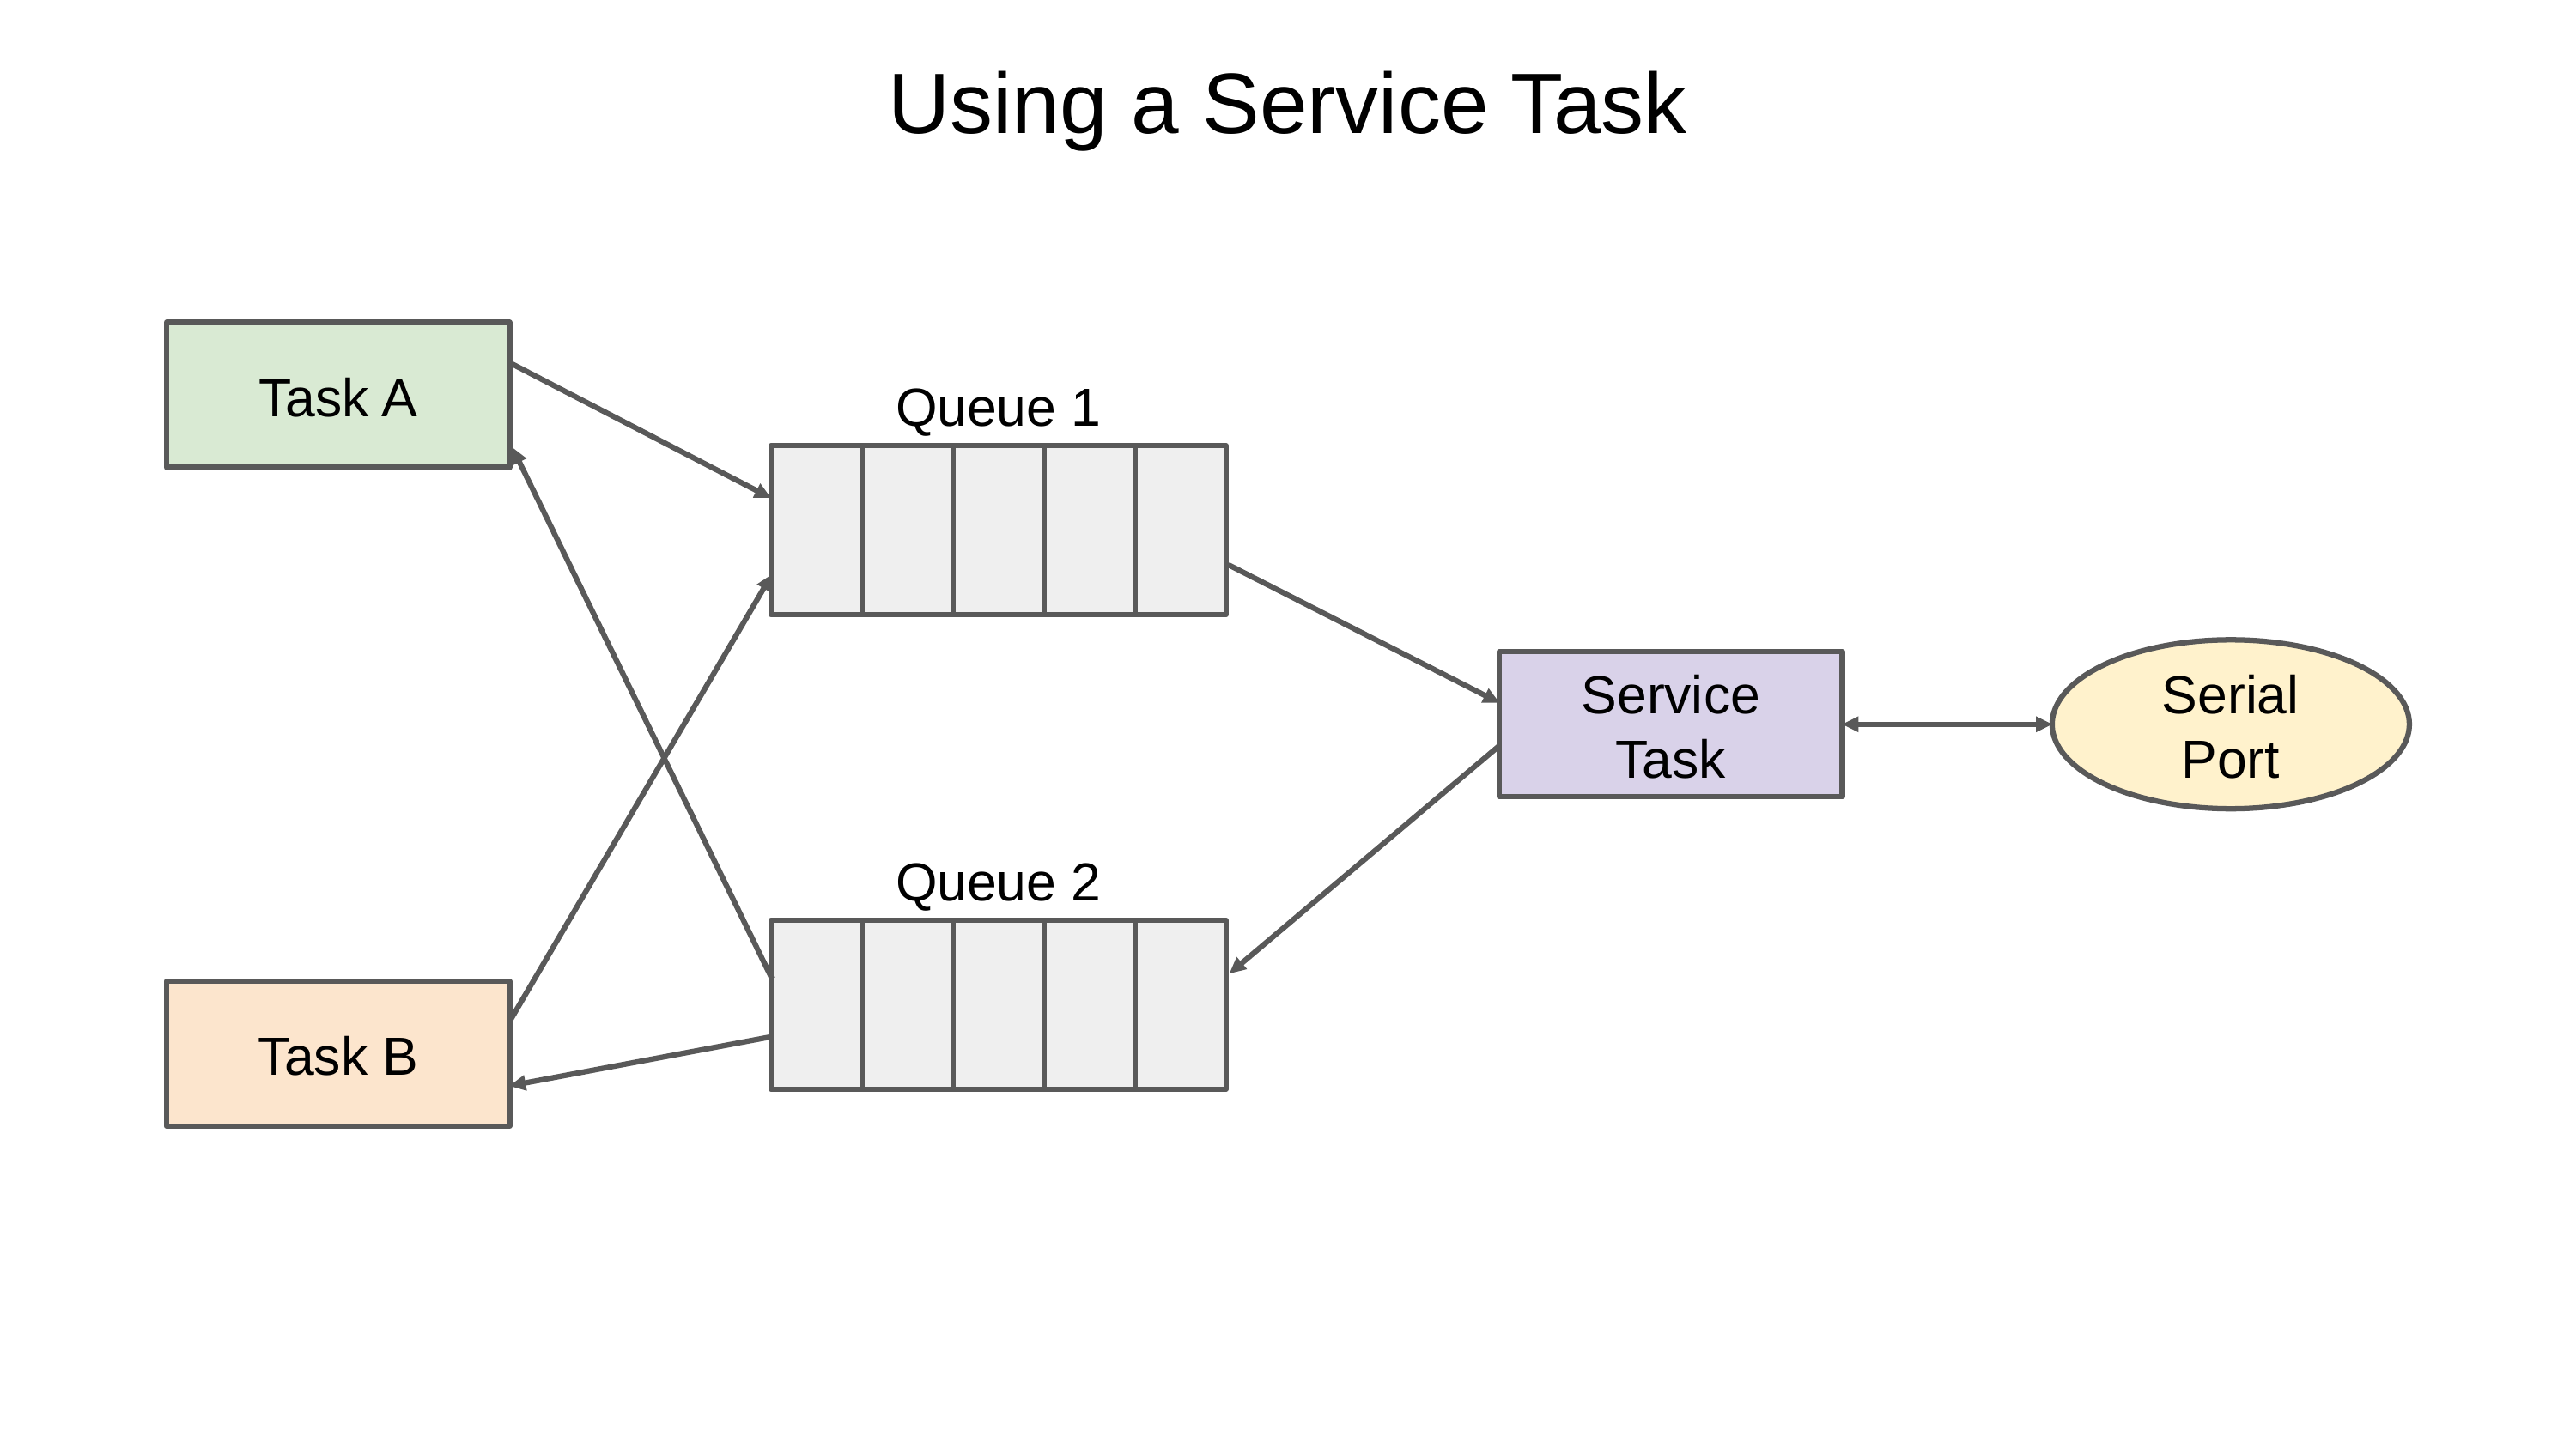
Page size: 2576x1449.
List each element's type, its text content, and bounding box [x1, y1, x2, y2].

text_box Using a Service Task [663, 0, 1913, 199]
text_box [770, 920, 1226, 1089]
text_box Serial Port [2051, 640, 2409, 809]
text_box [770, 446, 1226, 615]
text_box Task A [166, 322, 510, 468]
text_box Service Task [1499, 652, 1843, 797]
text_box Queue 2 [852, 834, 1145, 925]
text_box Queue 1 [852, 359, 1145, 451]
text_box Task B [166, 980, 510, 1126]
